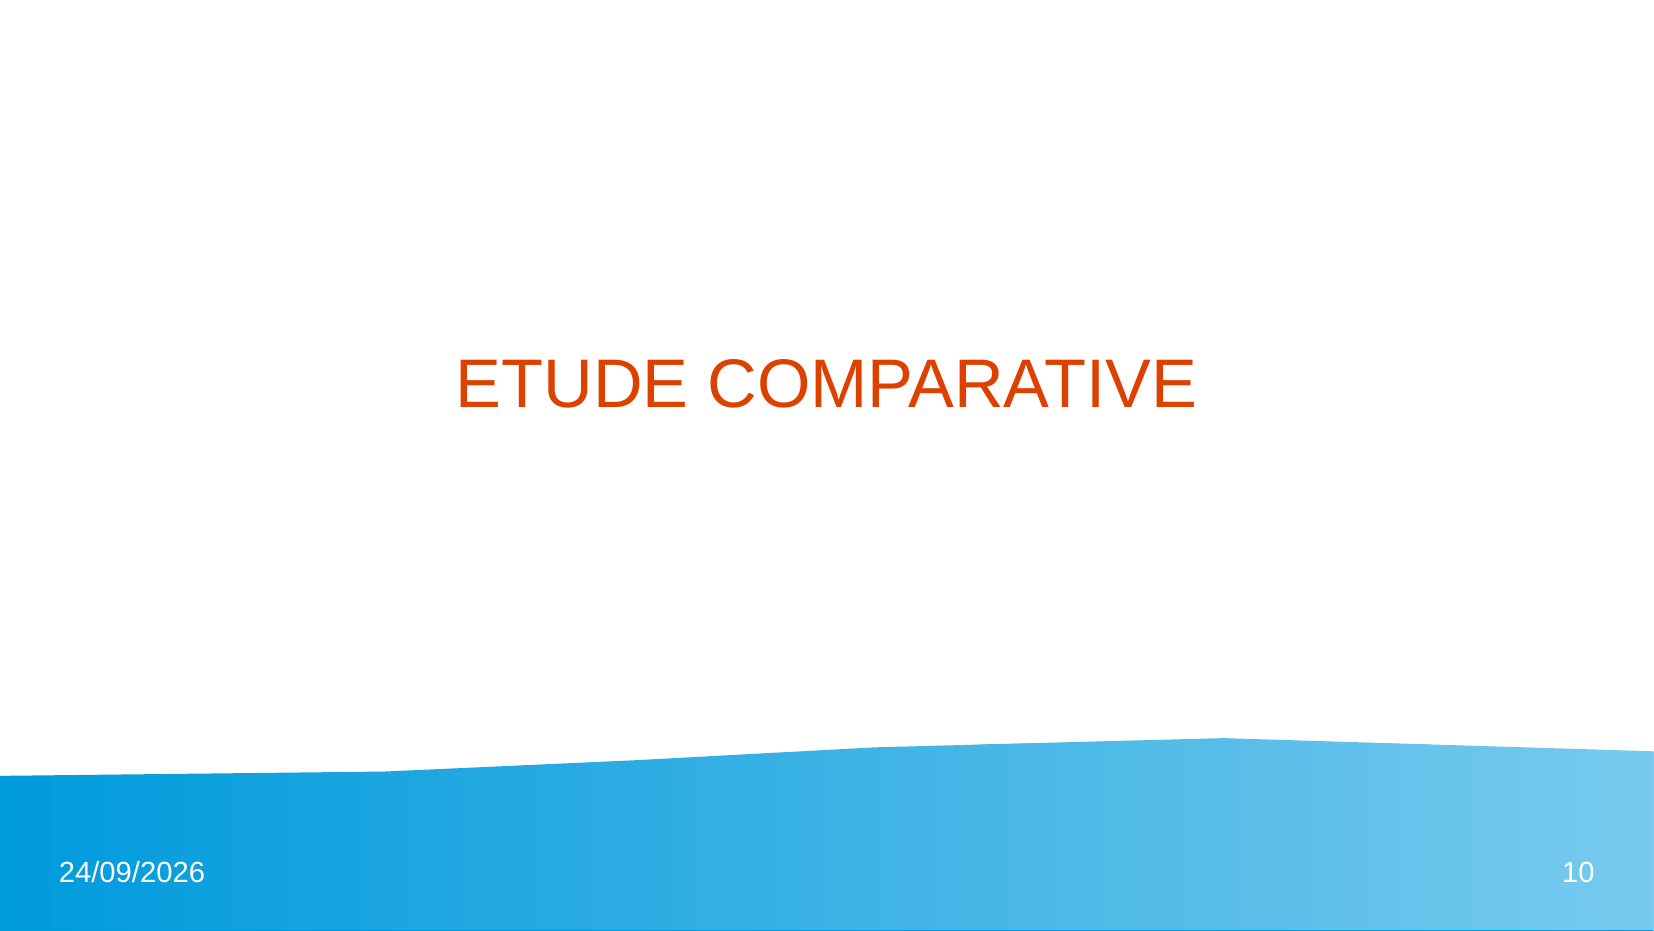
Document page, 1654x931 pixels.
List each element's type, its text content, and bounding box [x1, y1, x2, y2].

title ETUDE COMPARATIVE [88, 295, 1565, 473]
